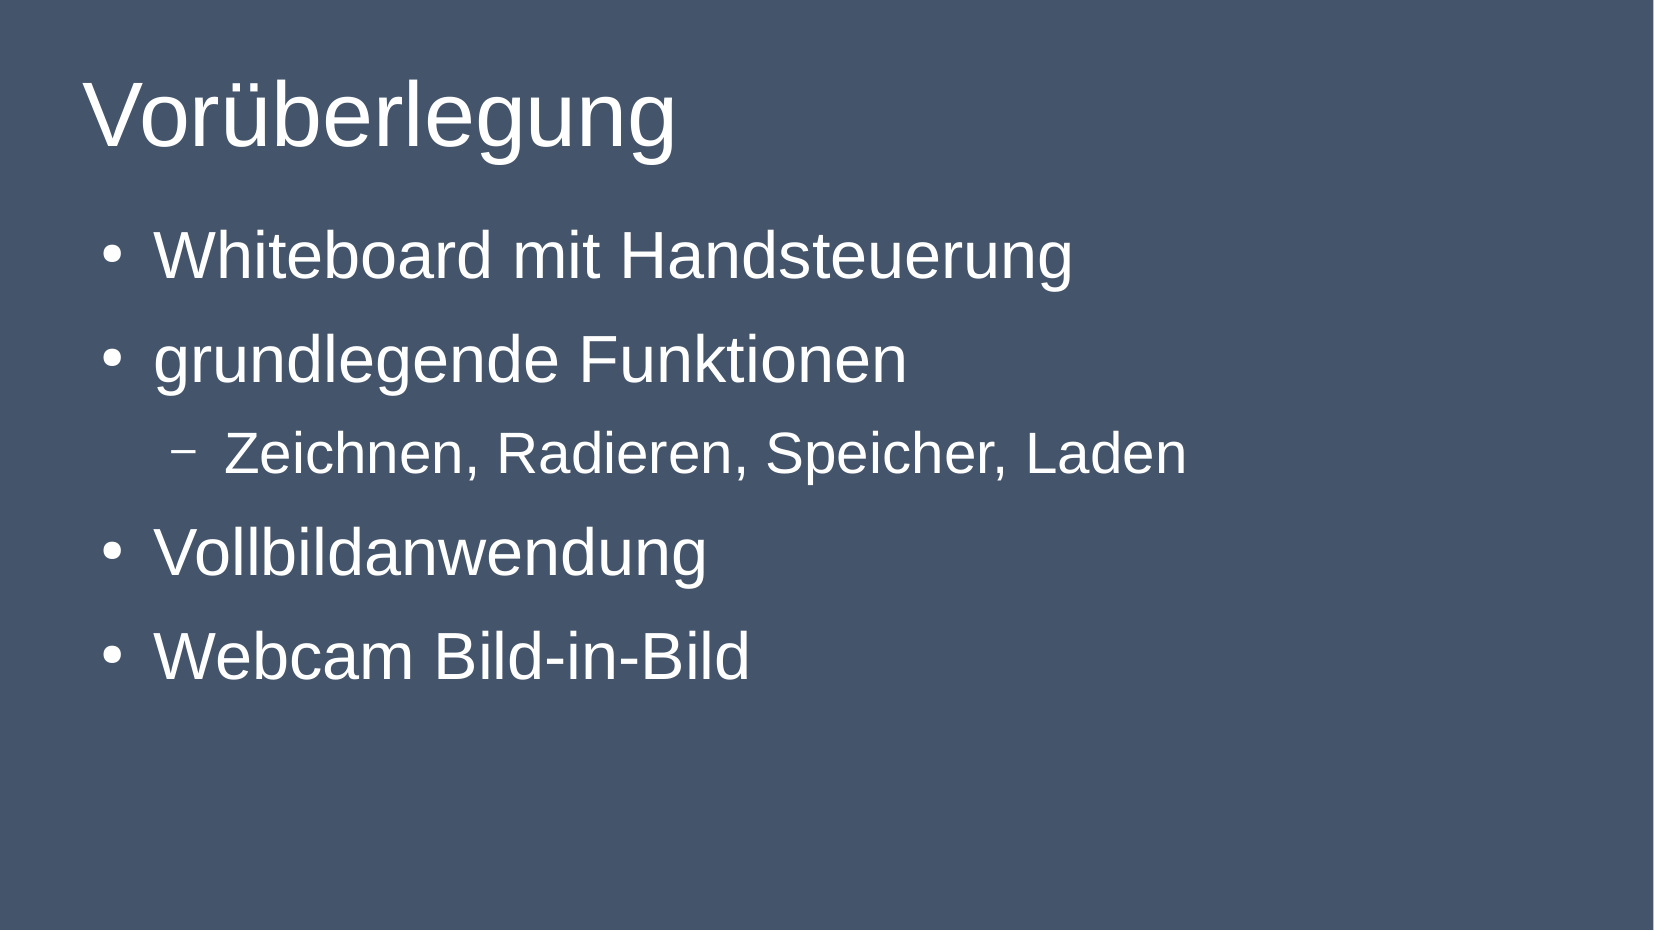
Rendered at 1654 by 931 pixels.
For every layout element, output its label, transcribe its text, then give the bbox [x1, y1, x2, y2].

list Whiteboard mit Handsteuerung grundlegende Funktionen Zeichnen, Radieren, Speicher, Laden Vollbildanwendung Webcam Bild-in-Bild [82, 217, 1571, 758]
title Vorüberlegung [82, 37, 1571, 193]
